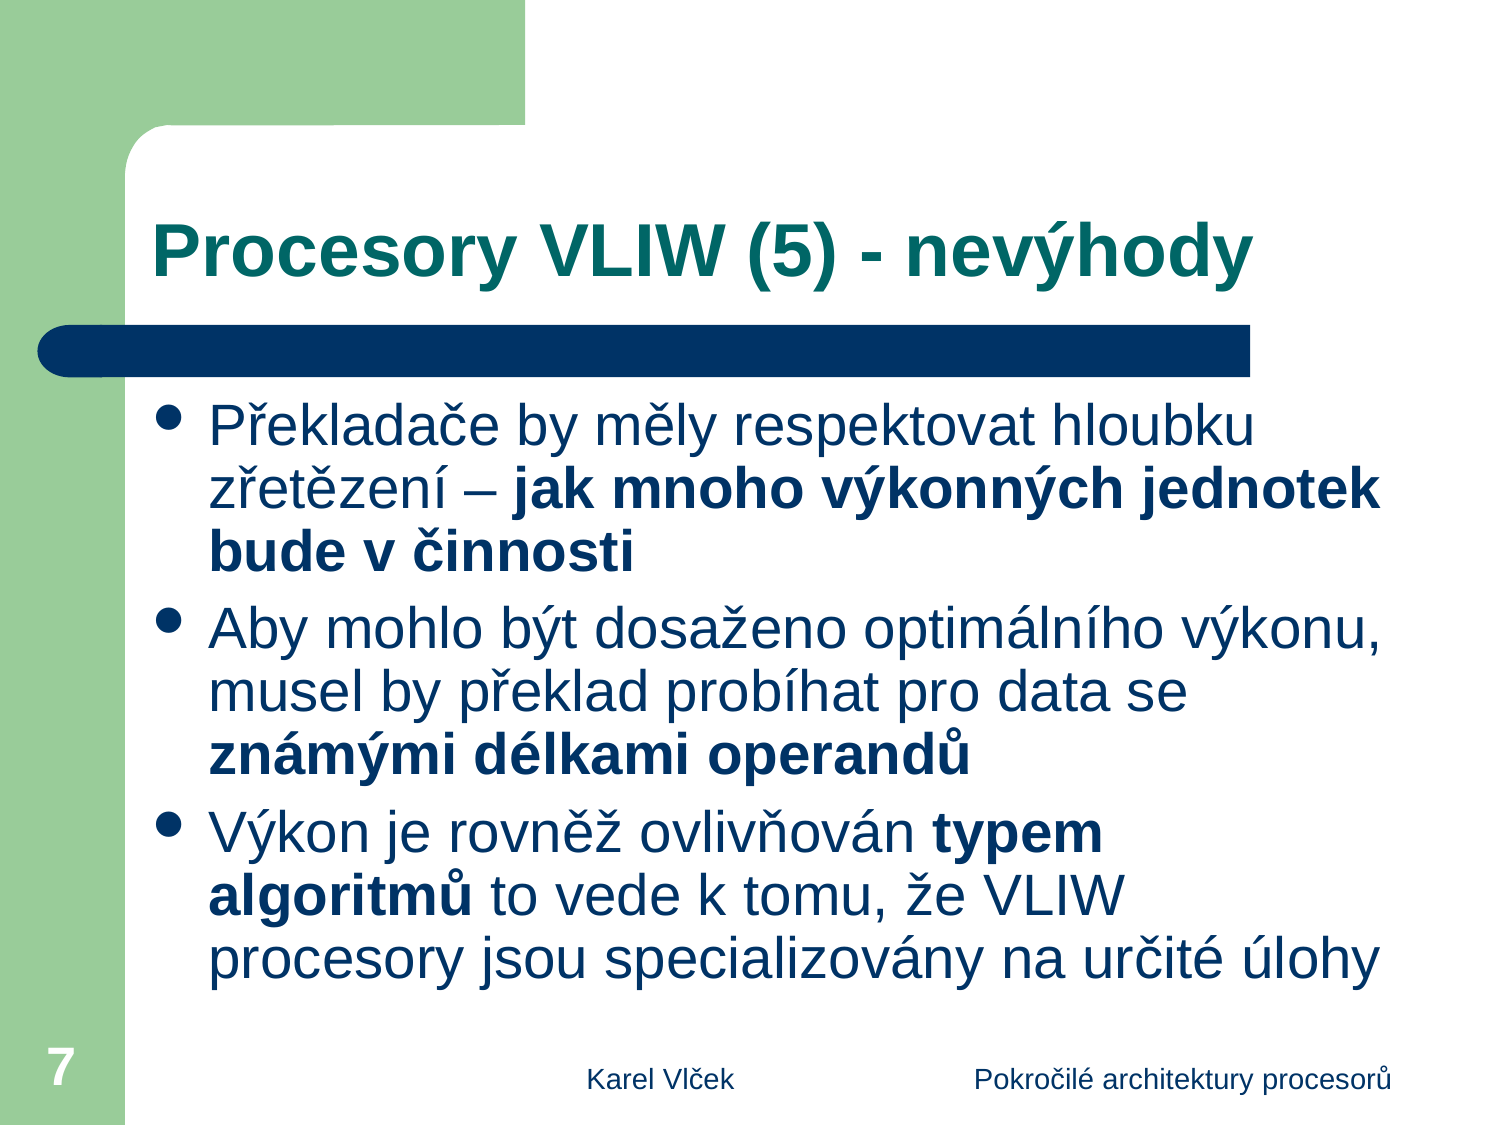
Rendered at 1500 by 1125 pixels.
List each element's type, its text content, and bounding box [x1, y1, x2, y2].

title Procesory VLIW (5) - nevýhody [136, 136, 1414, 301]
list Překladače by měly respektovat hloubku zřetězení – jak mnoho výkonných jednotek bude v činnosti Aby mohlo být dosaženo optimálního výkonu, musel by překlad probíhat pro data se známými délkami operandů Výkon je rovněž ovlivňován typem algoritmů to vede k tomu, že VLIW procesory jsou specializovány na určité úlohy [137, 387, 1400, 999]
